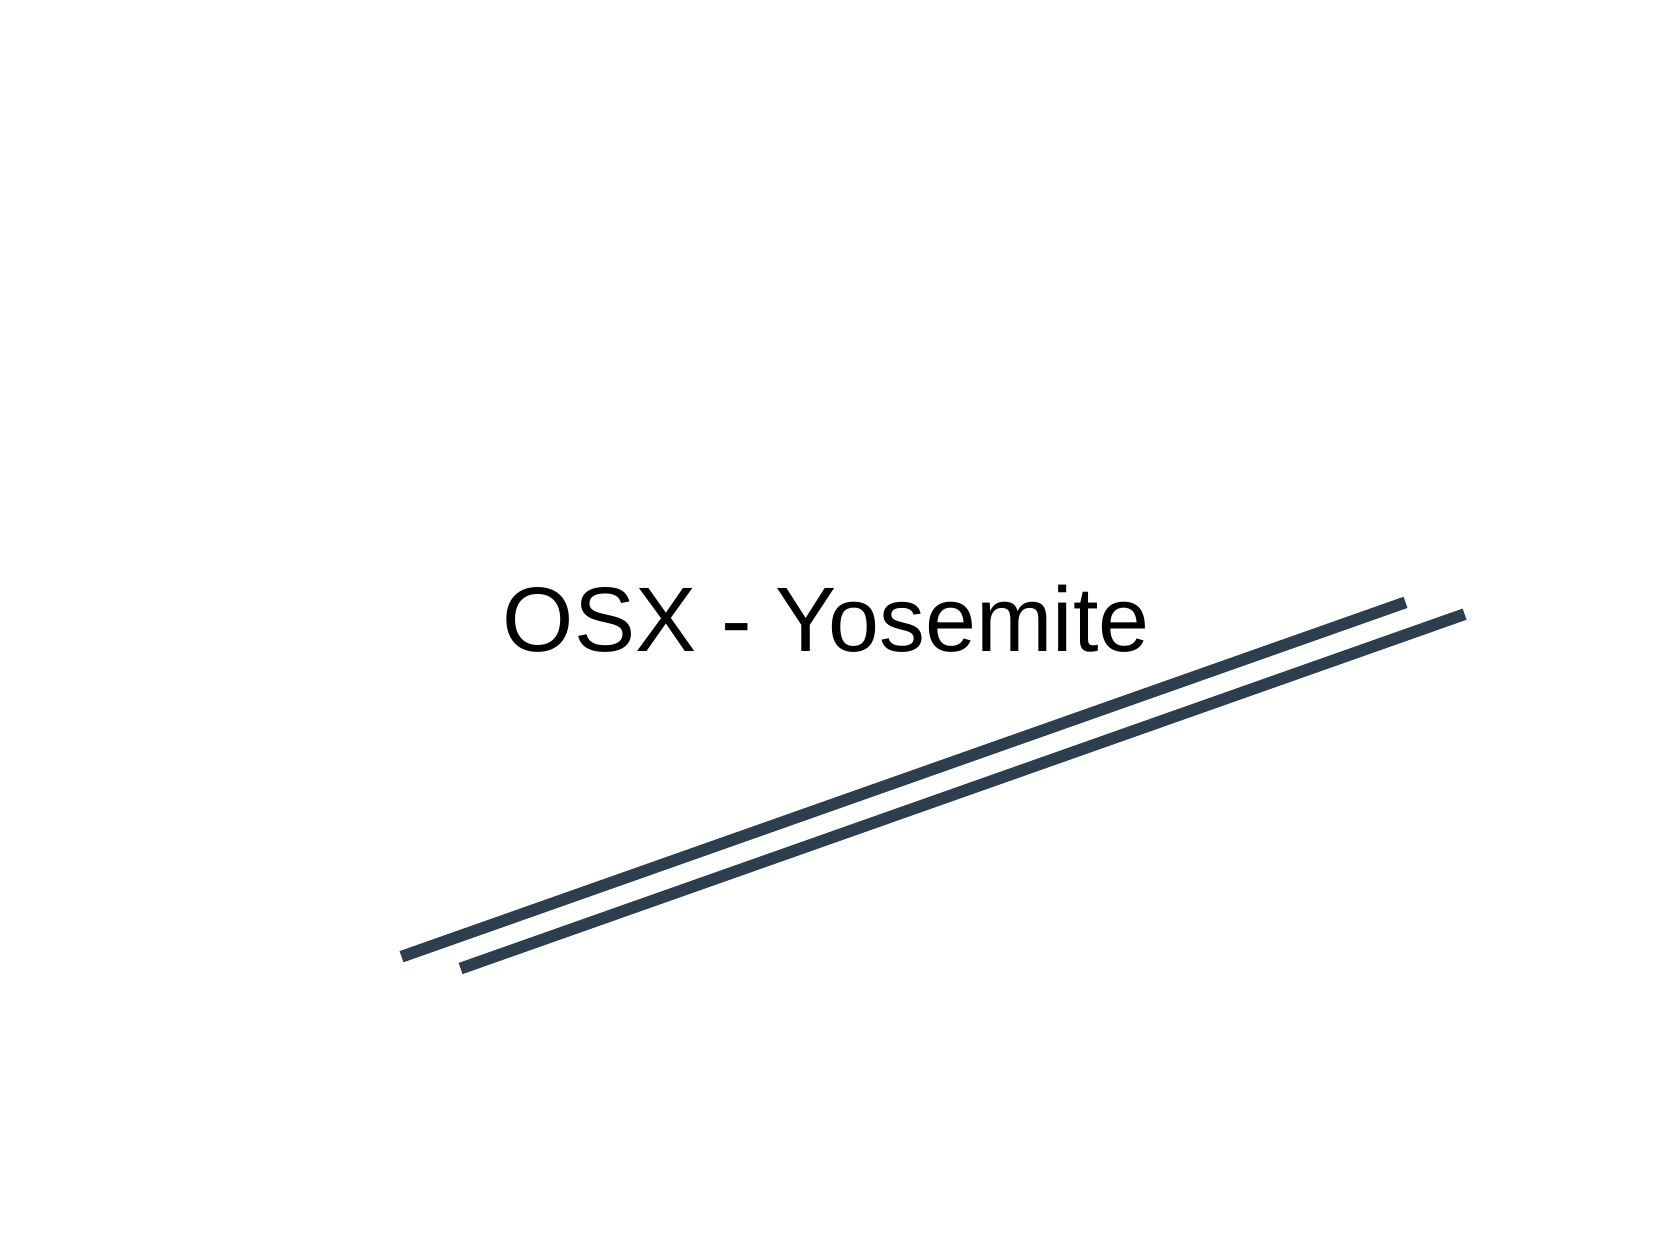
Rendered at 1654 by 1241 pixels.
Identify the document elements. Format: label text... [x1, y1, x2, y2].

title OSX - Yosemite [82, 516, 1571, 724]
